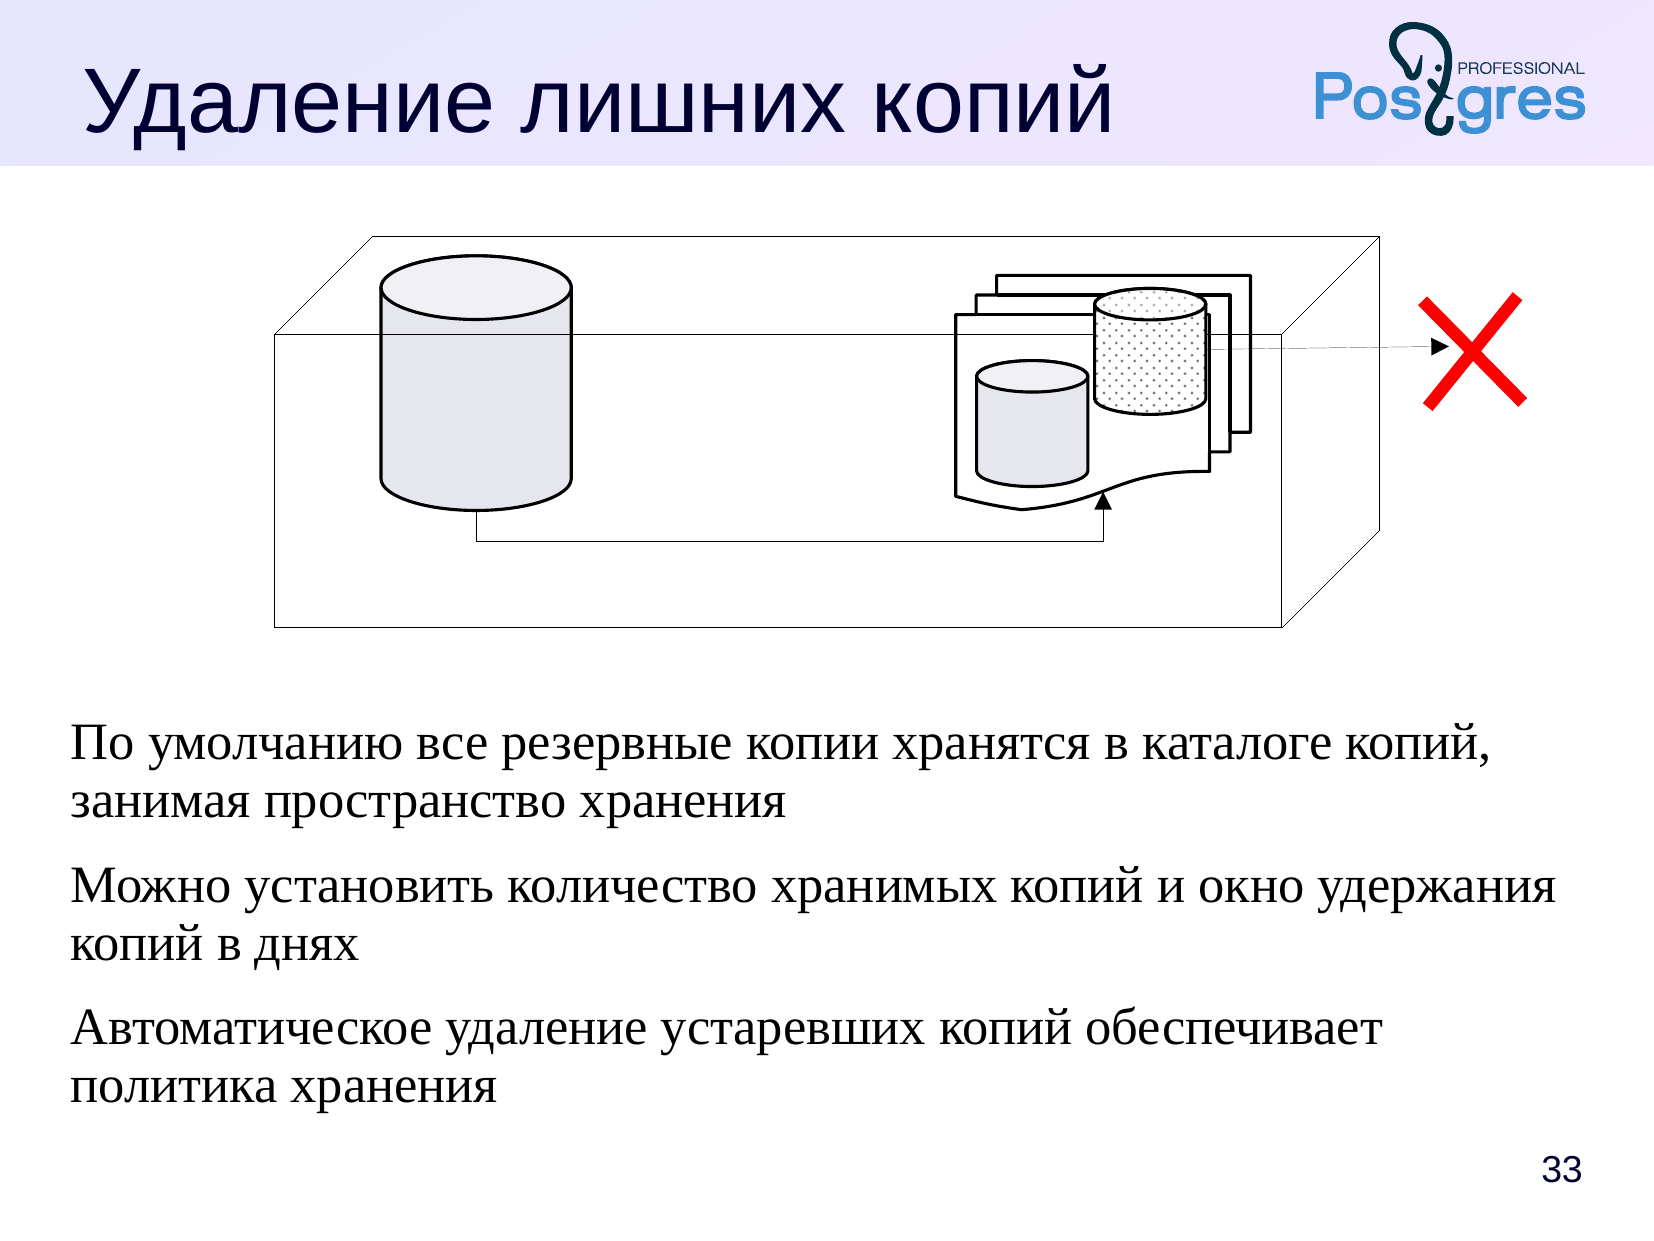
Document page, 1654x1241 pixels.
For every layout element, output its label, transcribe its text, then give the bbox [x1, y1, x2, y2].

list По умолчанию все резервные копии хранятся в каталоге копий, занимая пространство хранения Можно установить количество хранимых копий и окно удержания копий в днях Автоматическое удаление устаревших копий обеспечивает политика хранения [70, 712, 1583, 1119]
title Удаление лишних копий [82, 49, 1252, 153]
text_box [274, 236, 1380, 628]
